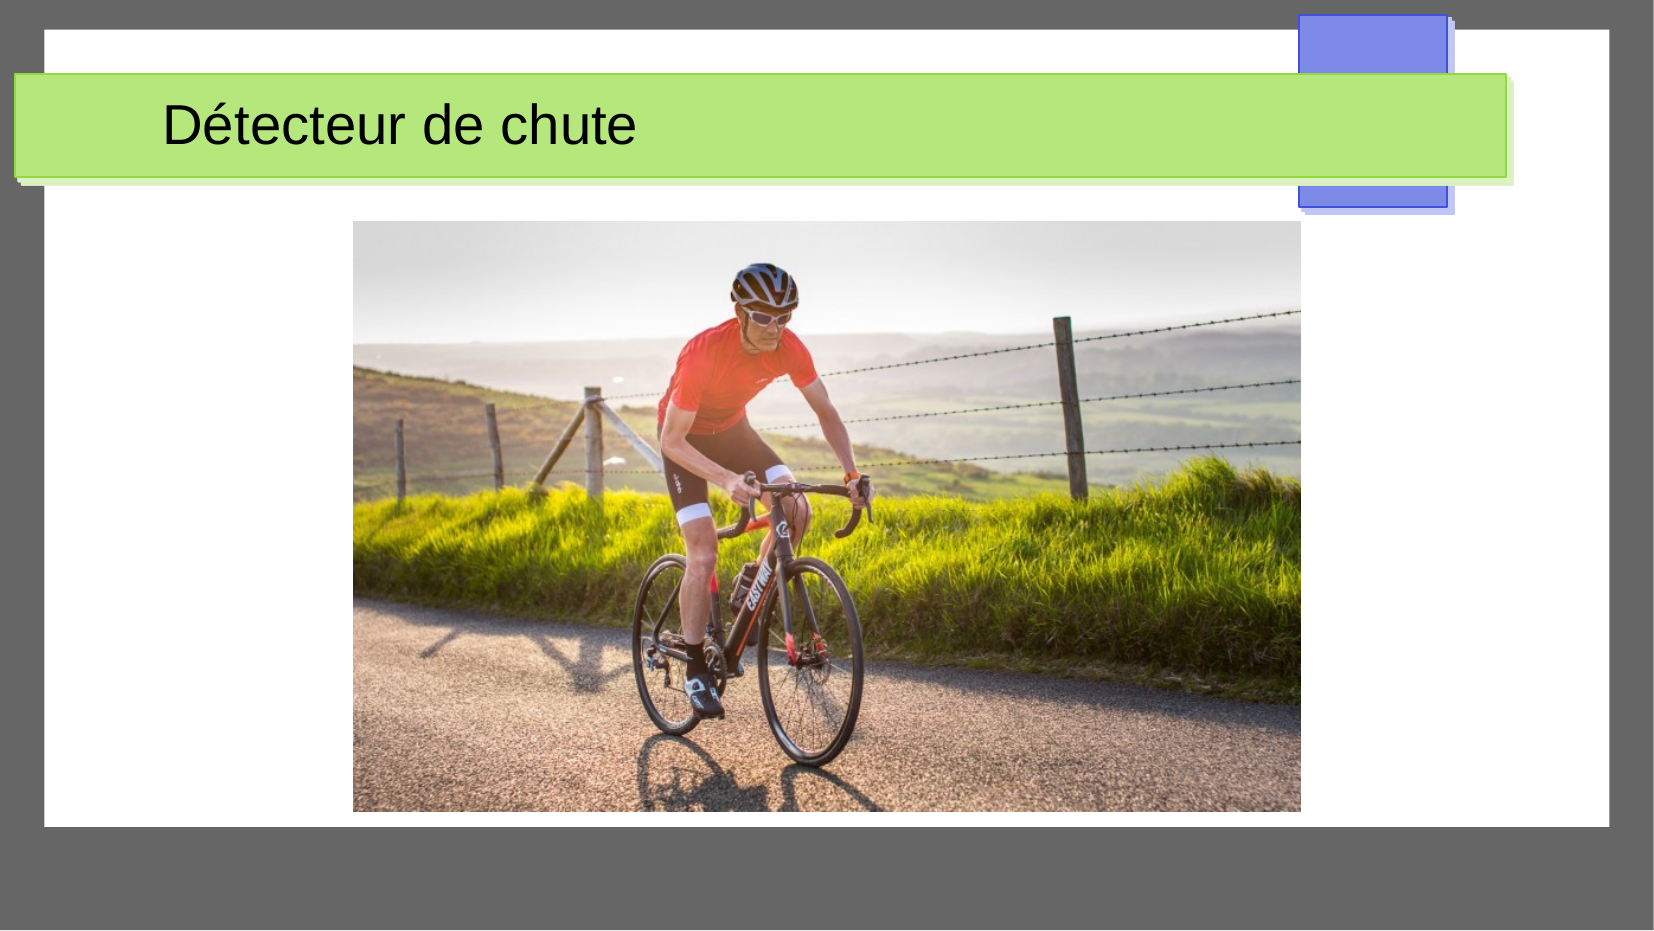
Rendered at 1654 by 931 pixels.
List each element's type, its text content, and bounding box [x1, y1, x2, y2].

picture [353, 221, 1301, 813]
title Détecteur de chute [88, 73, 1506, 178]
